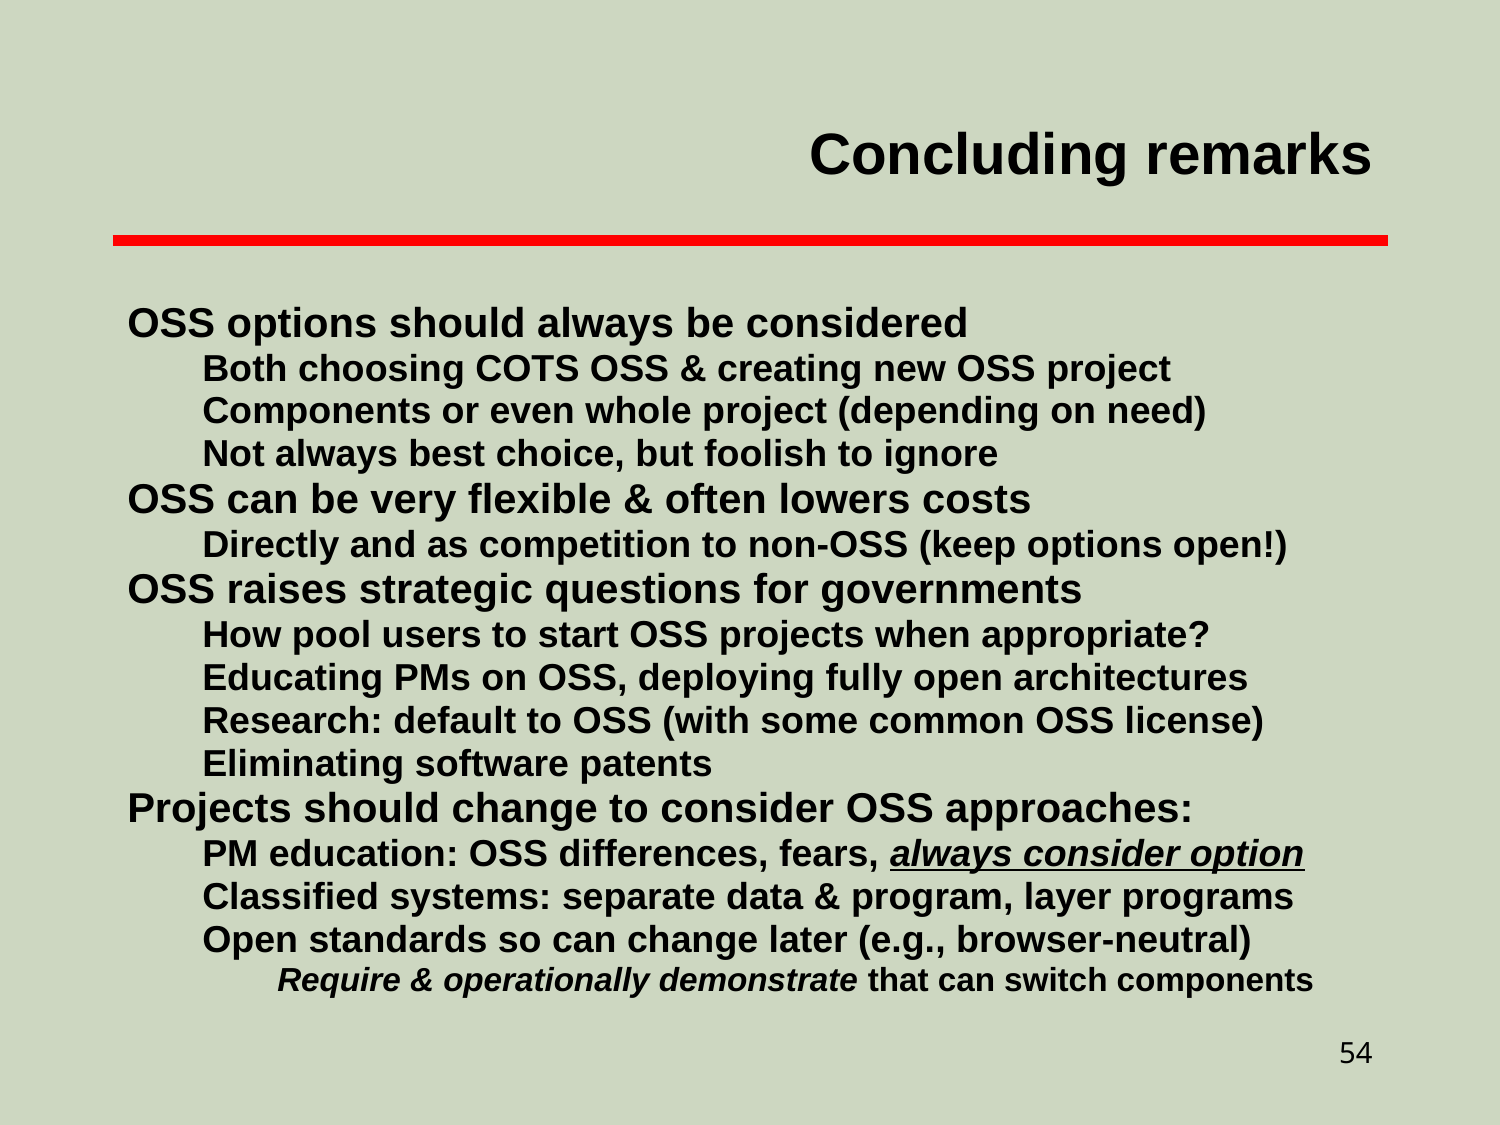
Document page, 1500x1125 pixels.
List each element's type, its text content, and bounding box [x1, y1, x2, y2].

list OSS options should always be considered Both choosing COTS OSS & creating new OSS project Components or even whole project (depending on need) Not always best choice, but foolish to ignore OSS can be very flexible & often lowers costs Directly and as competition to non-OSS (keep options open!) OSS raises strategic questions for governments How pool users to start OSS projects when appropriate? Educating PMs on OSS, deploying fully open architectures Research: default to OSS (with some common OSS license) Eliminating software patents Projects should change to consider OSS approaches: PM education: OSS differences, fears, always consider option Classified systems: separate data & program, layer programs Open standards so can change later (e.g., browser-neutral) Require & operationally demonstrate that can switch components [112, 299, 1388, 1075]
title Concluding remarks [337, 85, 1388, 224]
